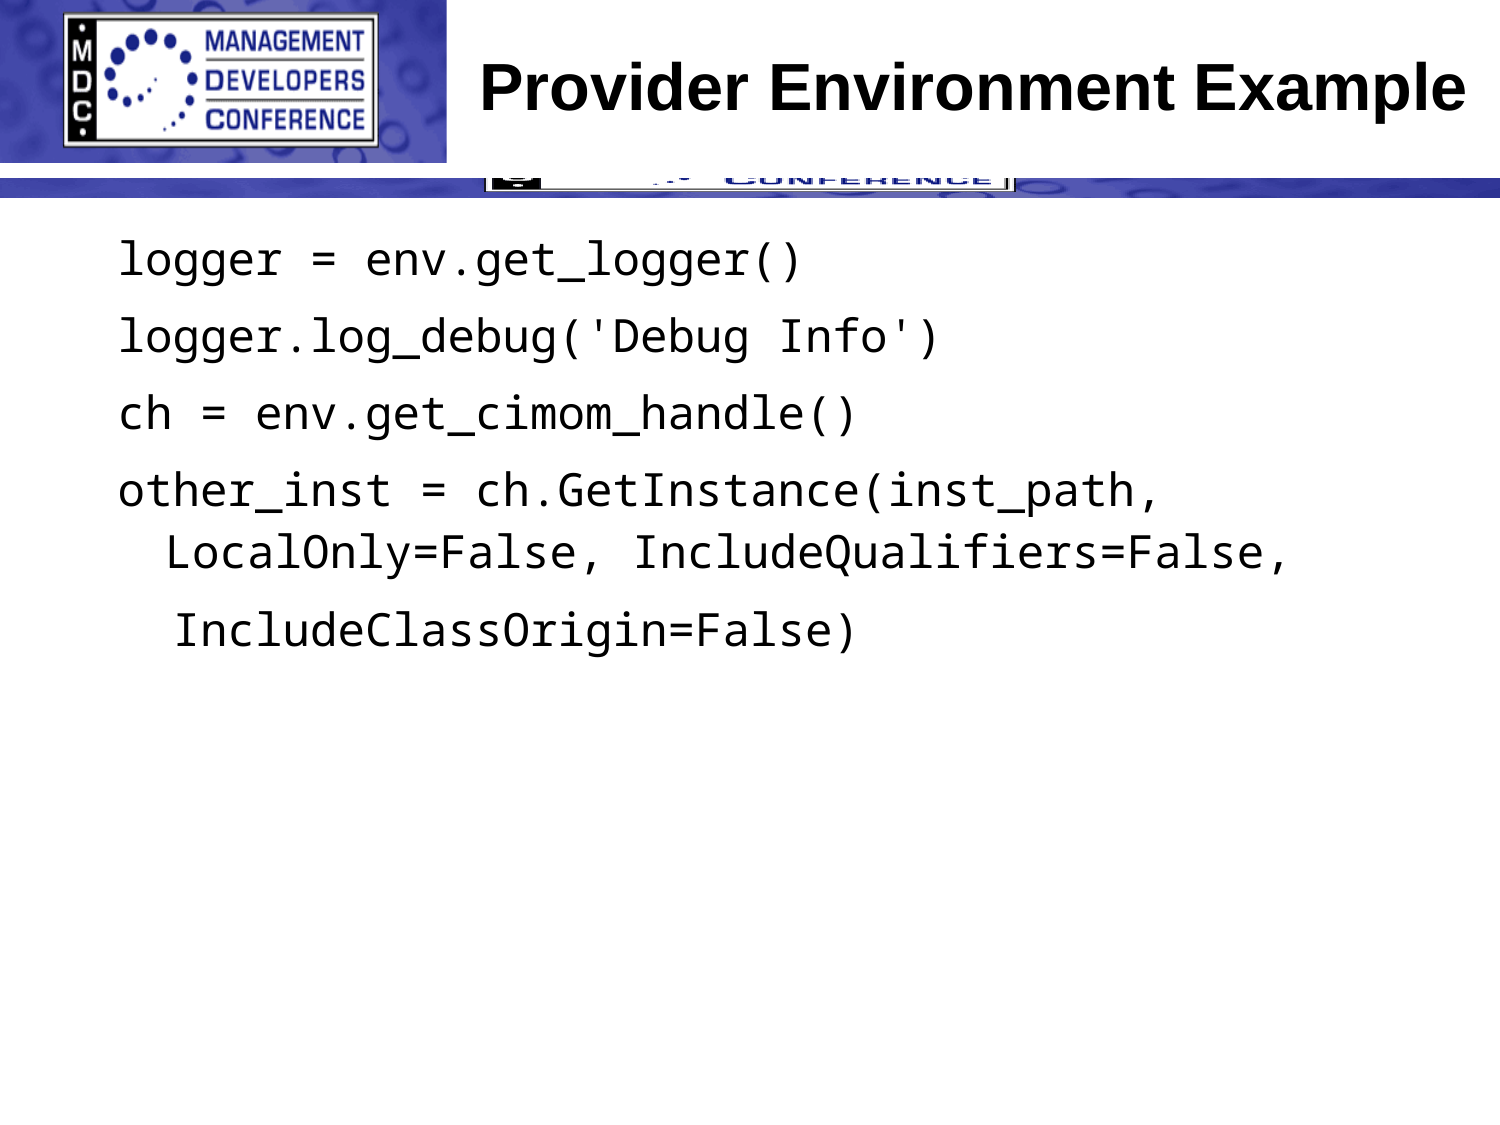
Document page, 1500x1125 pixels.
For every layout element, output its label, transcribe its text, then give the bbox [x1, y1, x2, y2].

list logger = env.get_logger() logger.log_debug('Debug Info') ch = env.get_cimom_handle() other_inst = ch.GetInstance(inst_path, LocalOnly=False, IncludeQualifiers=False, IncludeClassOrigin=False) [42, 226, 1433, 1067]
title Provider Environment Example [447, 7, 1500, 169]
picture [0, 0, 447, 163]
picture [0, 178, 1500, 198]
